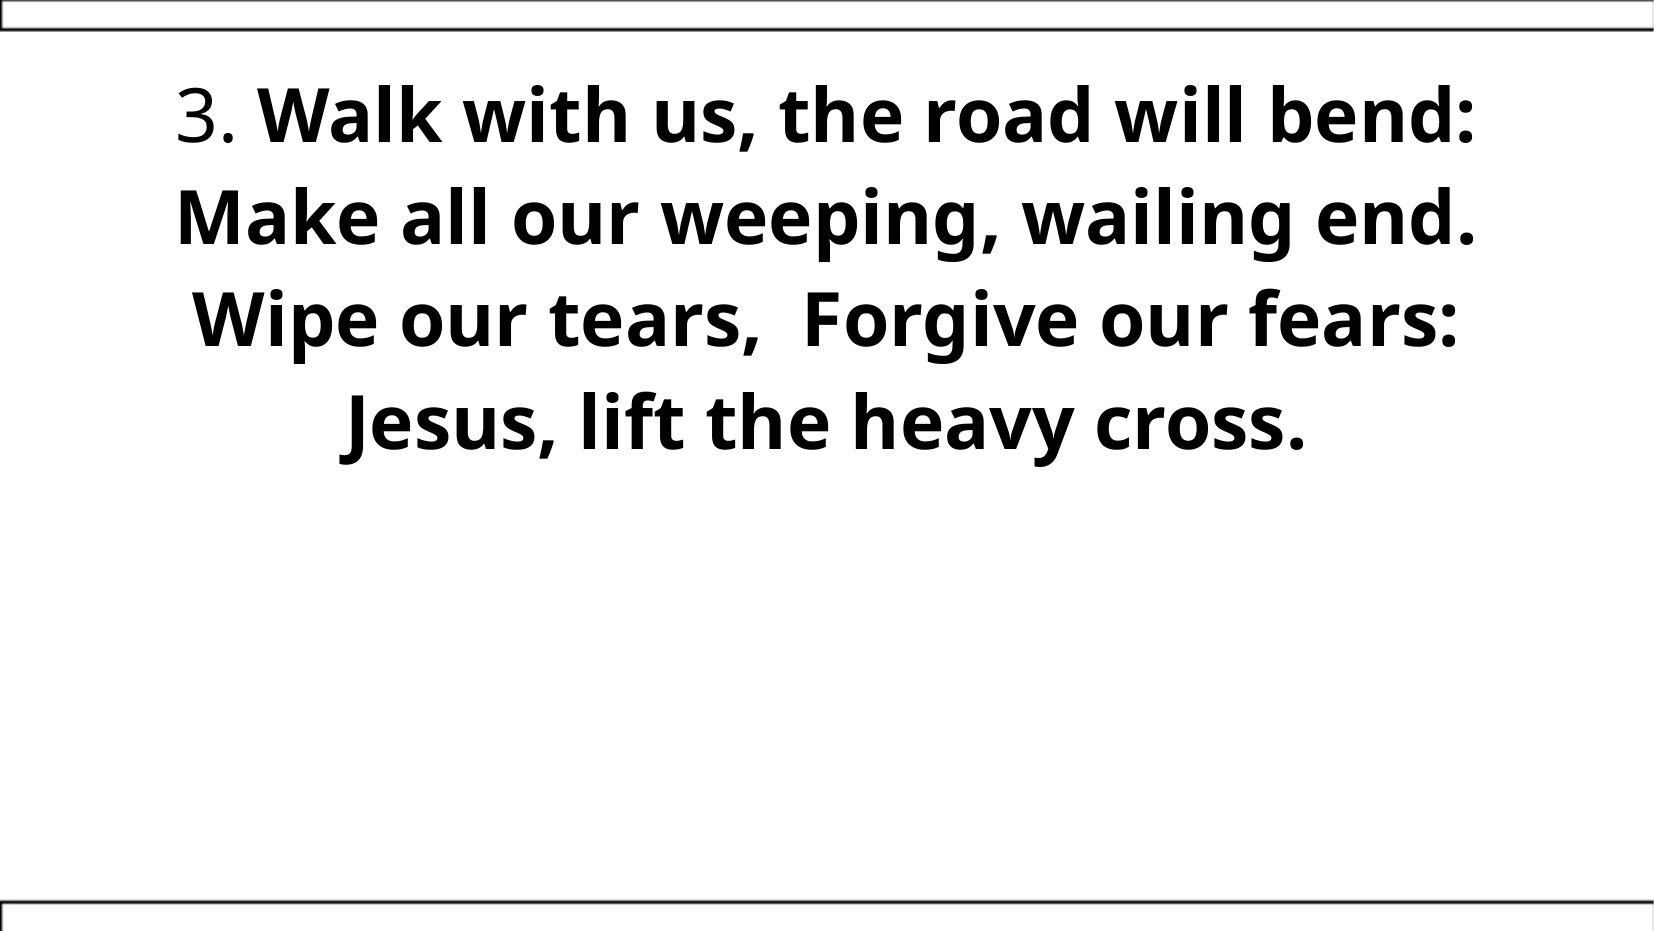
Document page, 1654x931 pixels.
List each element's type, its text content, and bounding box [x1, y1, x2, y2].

picture [0, 0, 1654, 931]
text_box 3. Walk with us, the road will bend: Make all our weeping, wailing end. Wipe our tears, Forgive our fears: Jesus, lift the heavy cross. [90, 54, 1546, 586]
